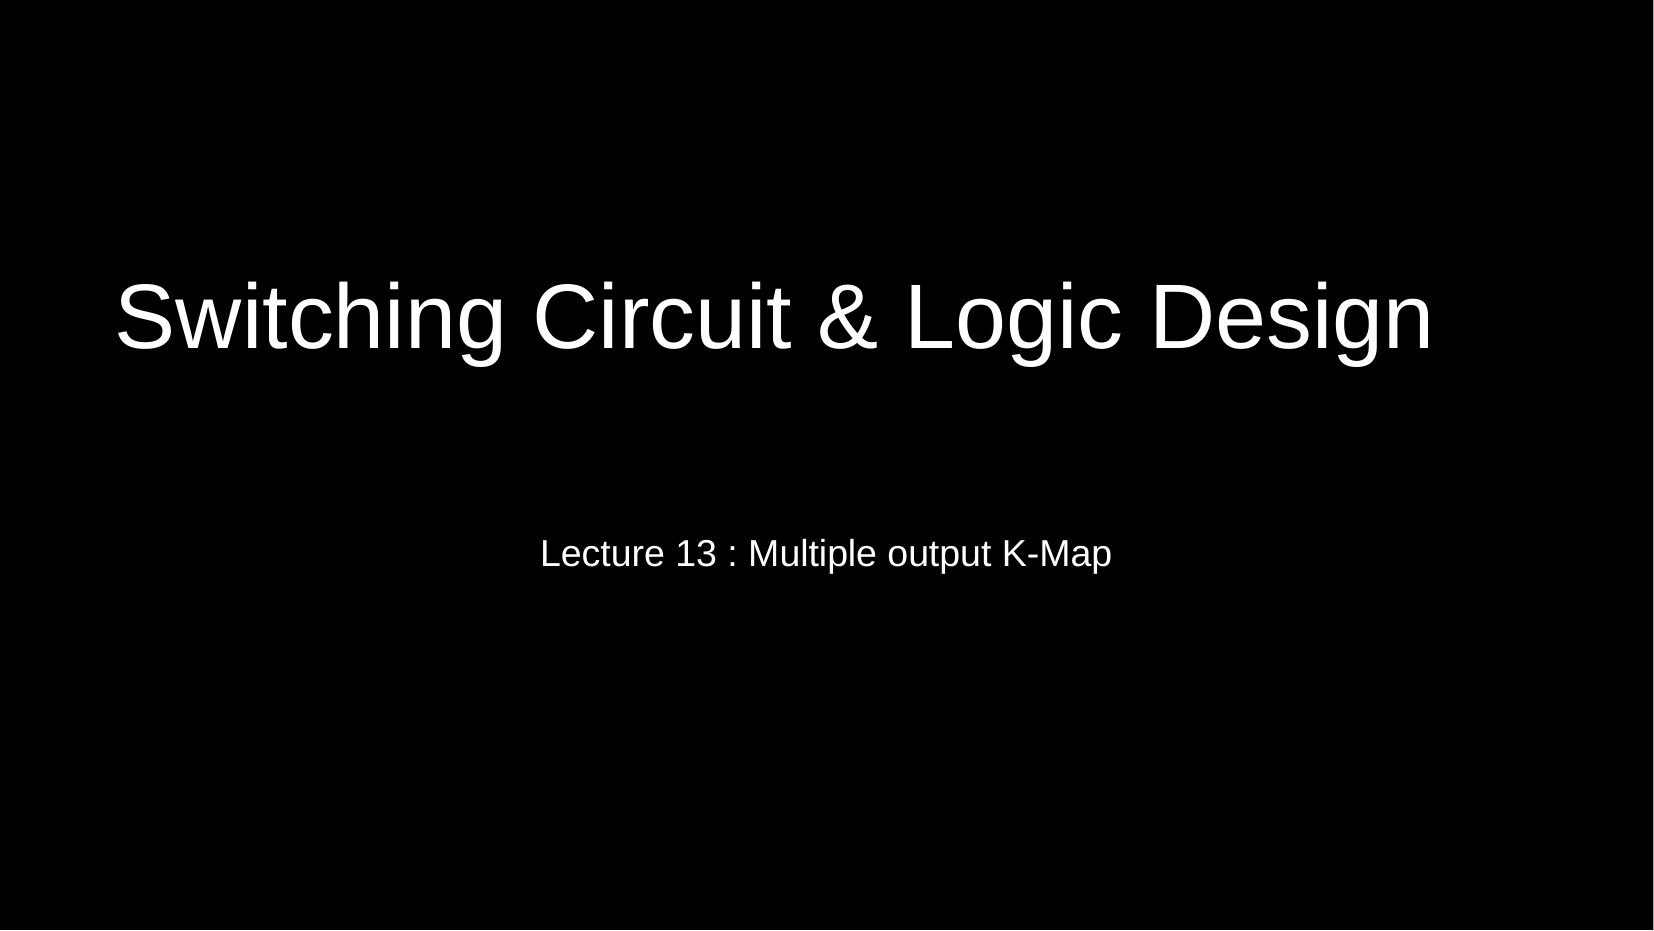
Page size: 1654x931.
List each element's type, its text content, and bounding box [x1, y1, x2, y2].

title Switching Circuit & Logic Design [37, 262, 1514, 371]
text_box Lecture 13 : Multiple output K-Map [525, 525, 1129, 582]
